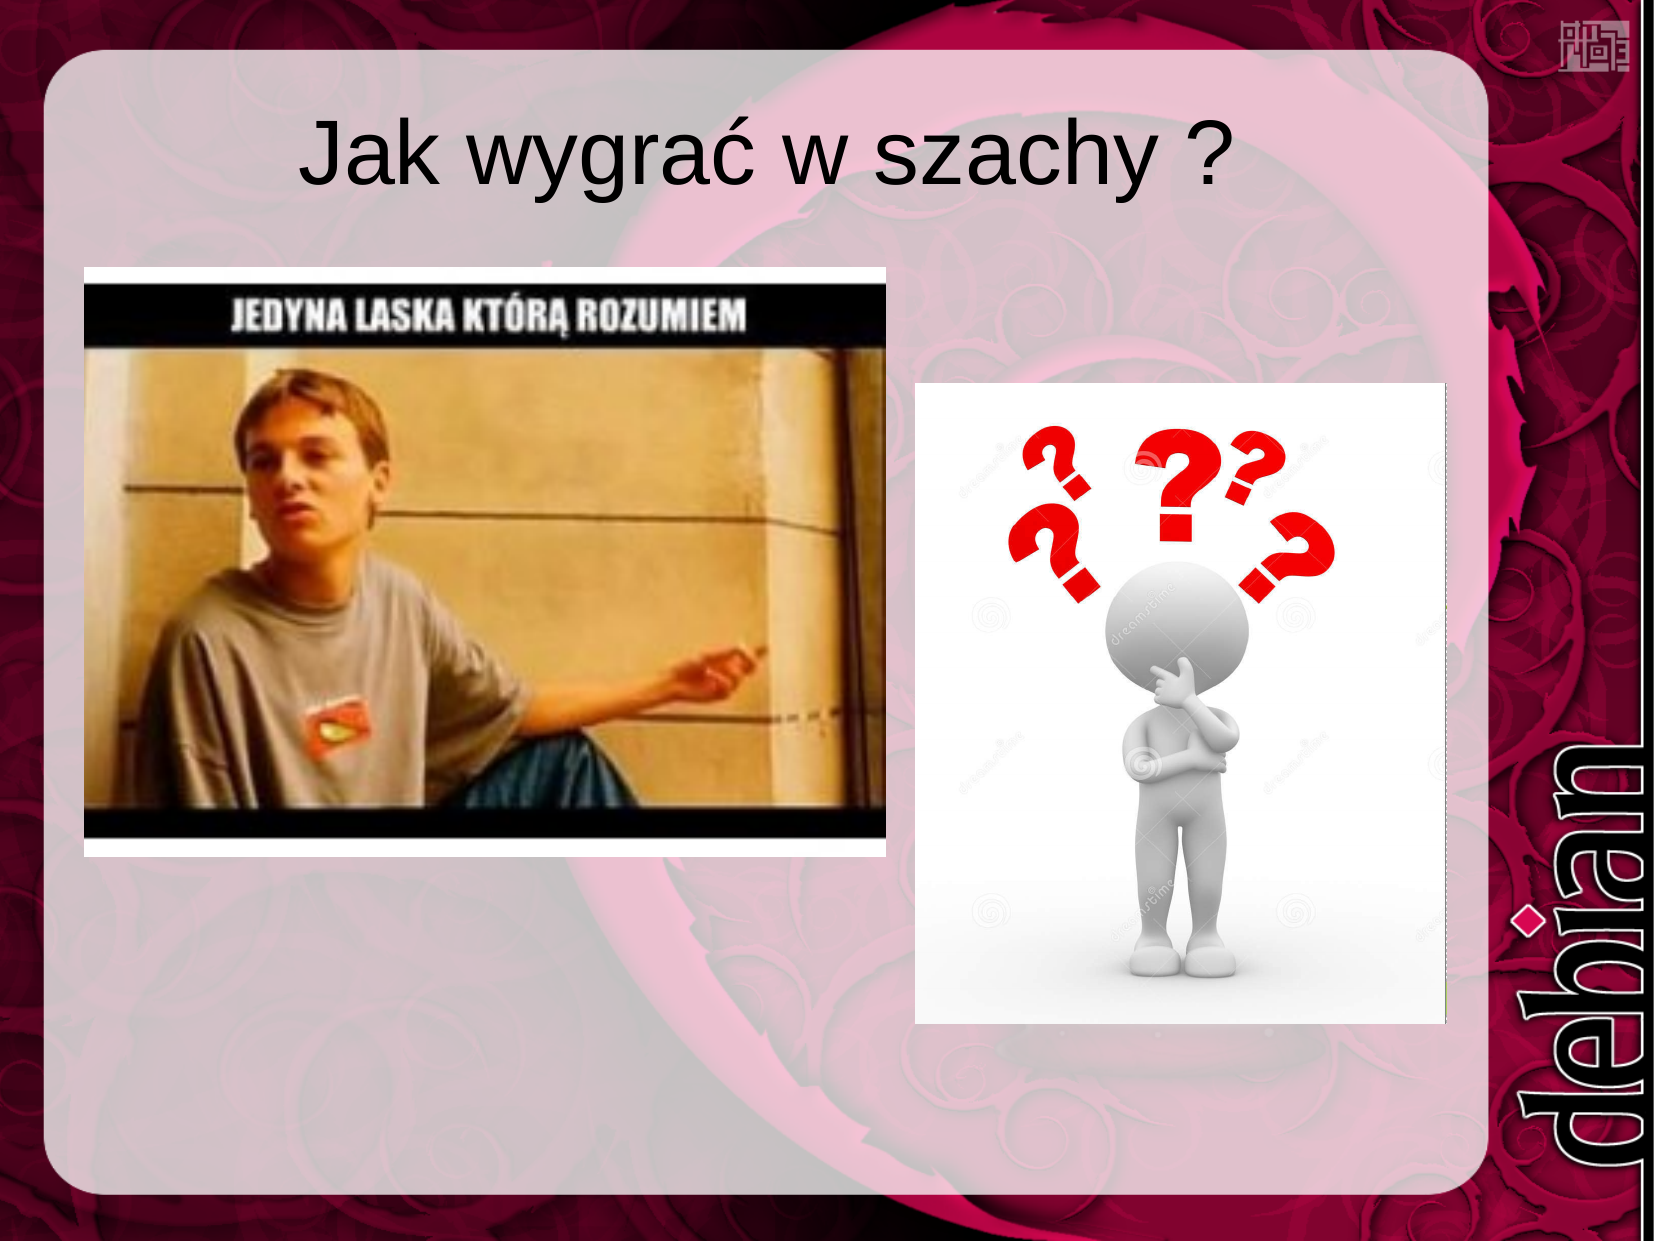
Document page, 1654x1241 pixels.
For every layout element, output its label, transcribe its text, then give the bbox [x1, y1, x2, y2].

title Jak wygrać w szachy ? [59, 49, 1477, 257]
picture [0, 0, 1654, 1241]
